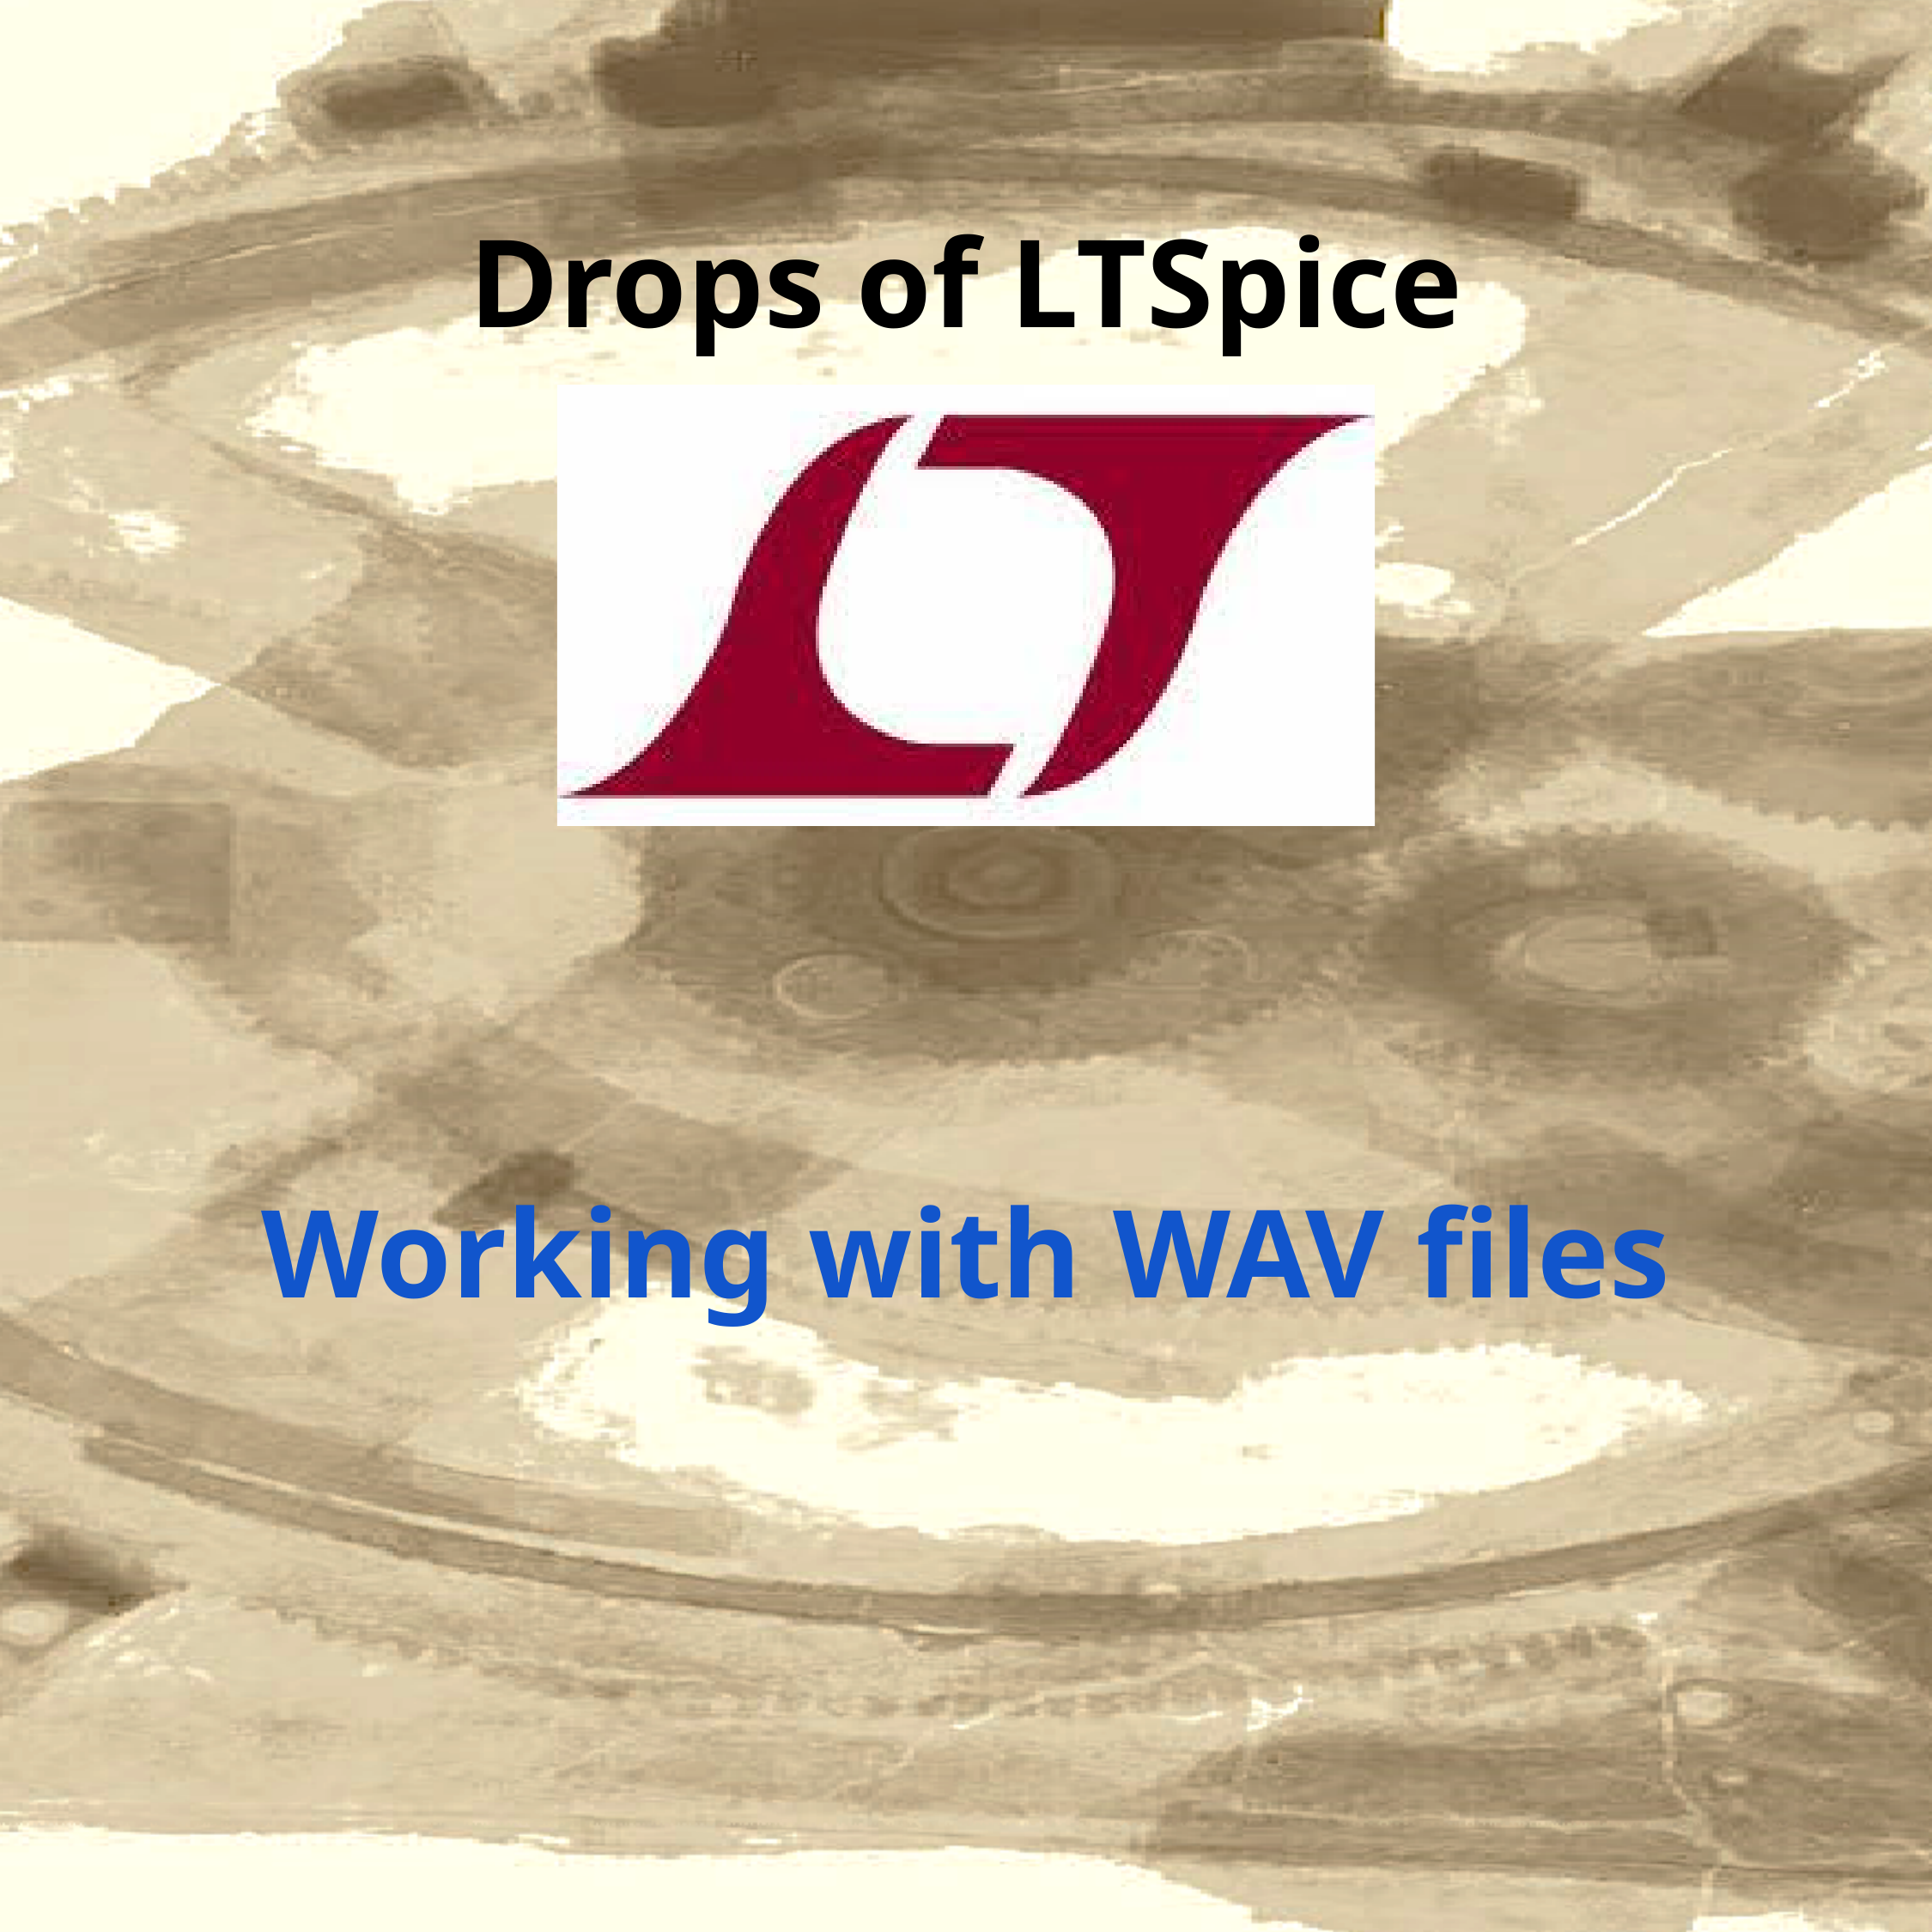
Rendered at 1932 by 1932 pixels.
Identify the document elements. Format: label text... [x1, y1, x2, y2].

text_box Drops of LTSpice [228, 192, 1704, 386]
text_box Working with WAV files [73, 1163, 1859, 1522]
picture [0, 0, 1932, 1932]
